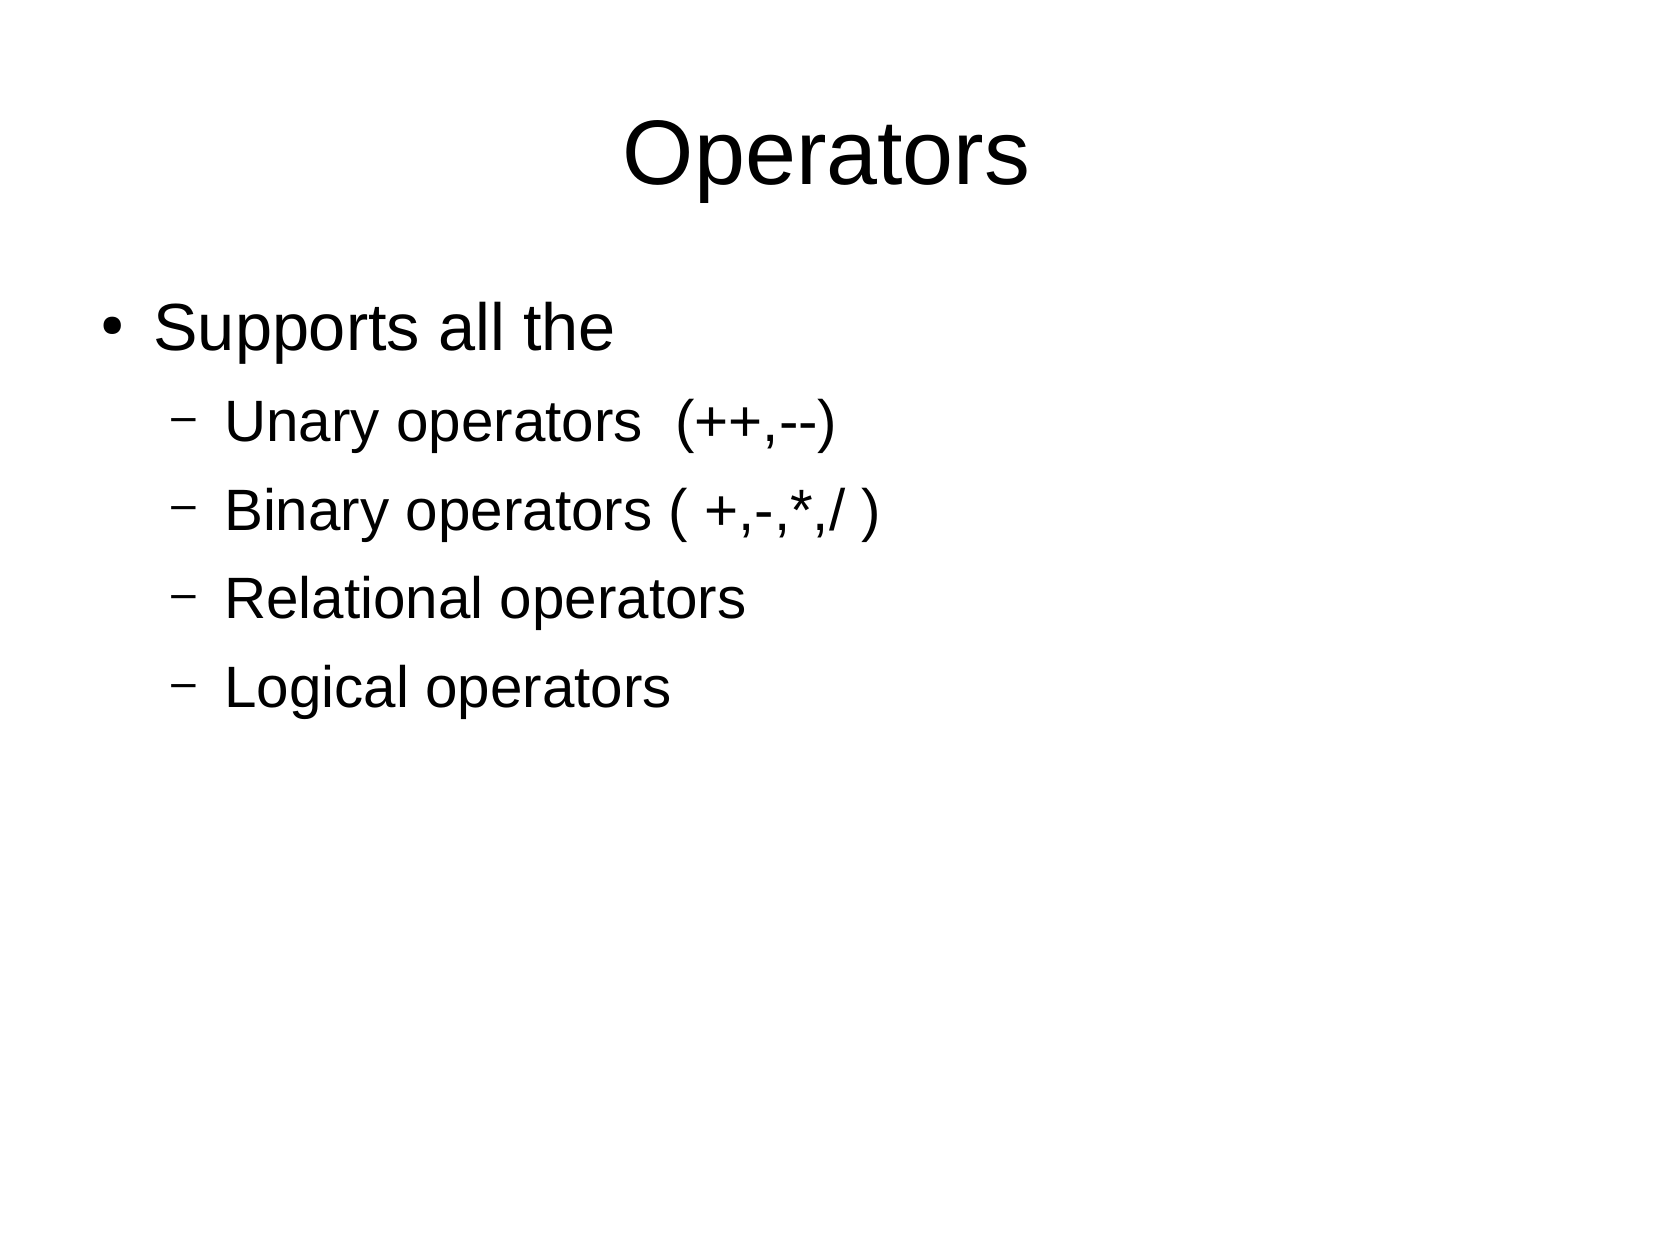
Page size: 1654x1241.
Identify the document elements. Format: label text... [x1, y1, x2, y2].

list Supports all the Unary operators (++,--) Binary operators ( +,-,*,/ ) Relational operators Logical operators [82, 290, 1571, 1010]
title Operators [82, 49, 1571, 257]
